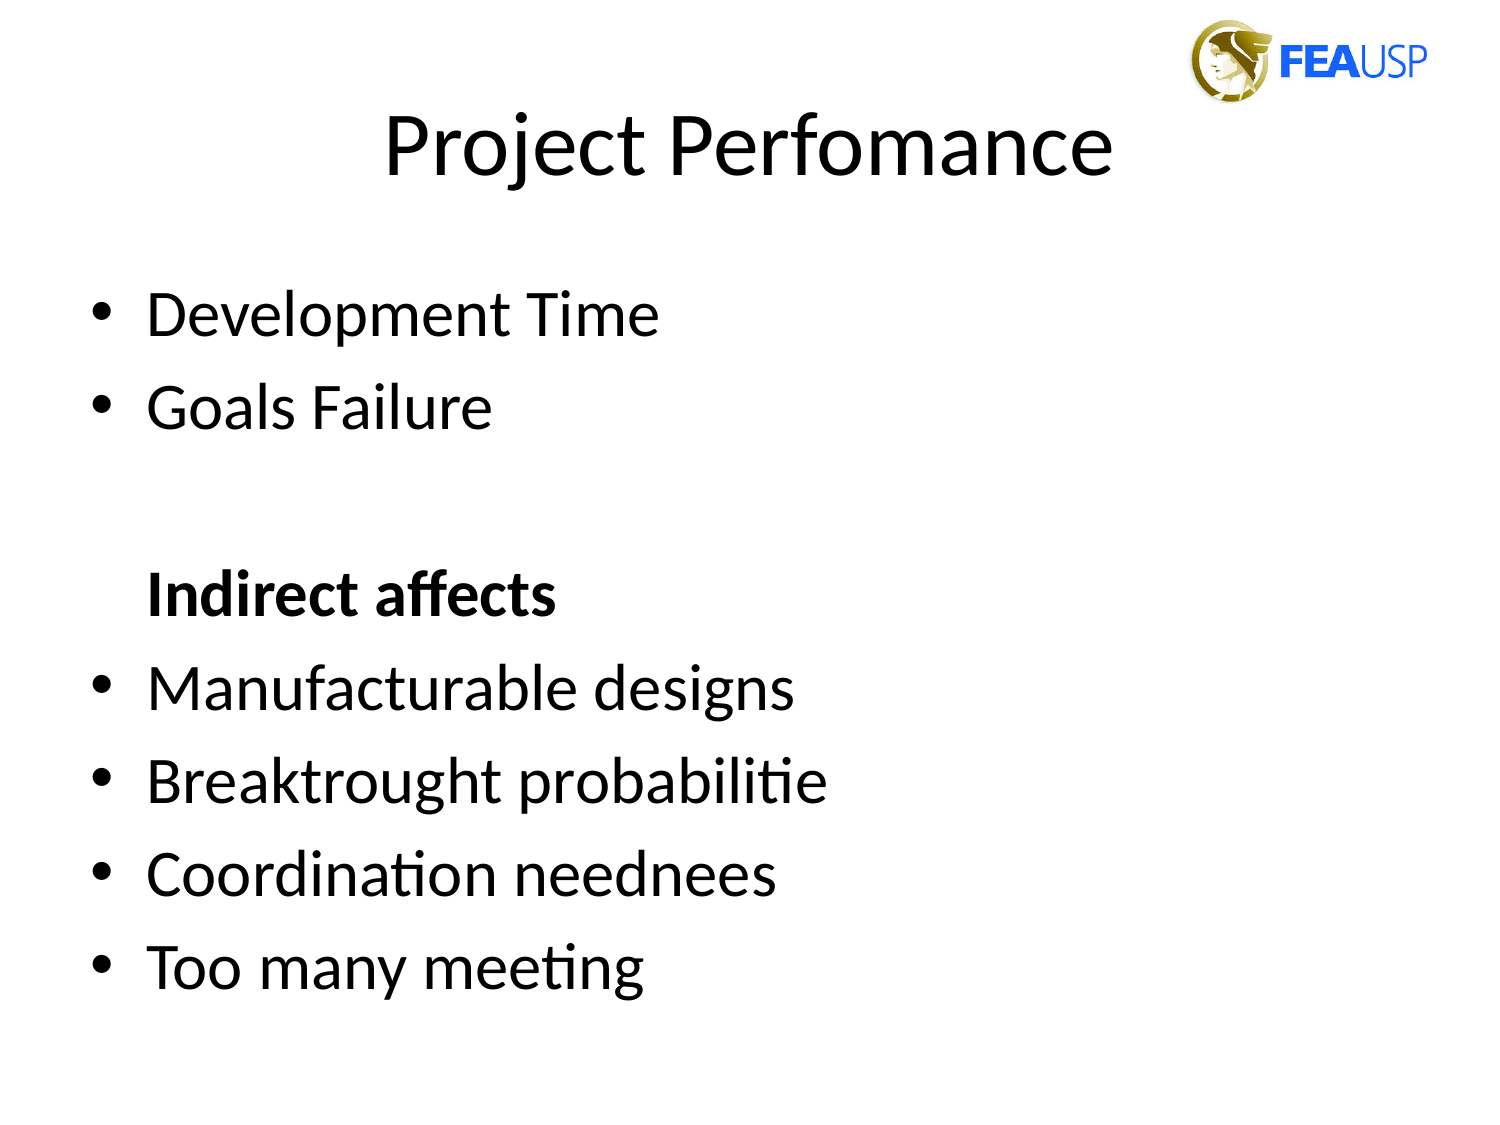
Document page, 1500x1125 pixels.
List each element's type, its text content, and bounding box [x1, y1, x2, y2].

title Project Perfomance [75, 45, 1425, 233]
picture [1187, 19, 1427, 105]
list Development Time Goals Failure Indirect affects Manufacturable designs Breaktrought probabilitie Coordination neednees Too many meeting [75, 262, 1425, 1005]
